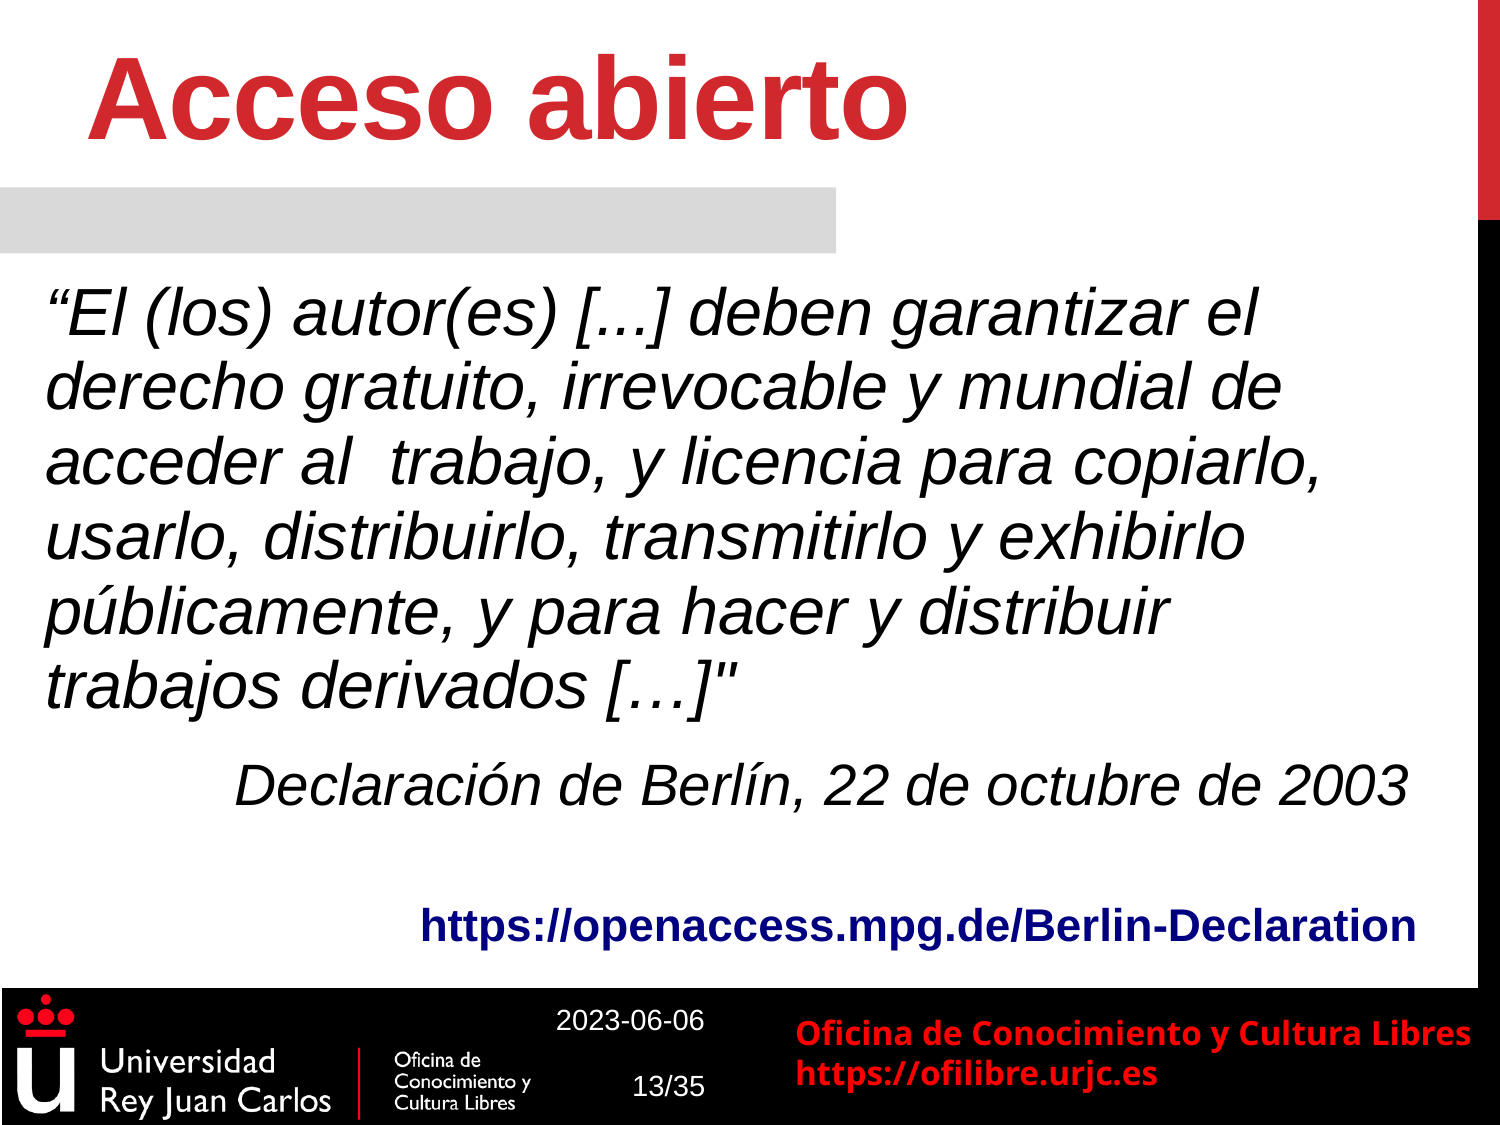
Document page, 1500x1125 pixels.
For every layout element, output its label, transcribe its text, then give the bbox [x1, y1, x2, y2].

text_box Acceso abierto [0, 24, 1326, 172]
picture [17, 994, 531, 1120]
text_box “El (los) autor(es) [...] deben garantizar el derecho gratuito, irrevocable y mundial de acceder al trabajo, y licencia para copiarlo, usarlo, distribuirlo, transmitirlo y exhibirlo públicamente, y para hacer y distribuir trabajos derivados […]'' Declaración de Berlín, 22 de octubre de 2003 [30, 267, 1426, 826]
title [75, 7, 1425, 196]
text_box https://openaccess.mpg.de/Berlin-Declaration [405, 892, 1441, 961]
